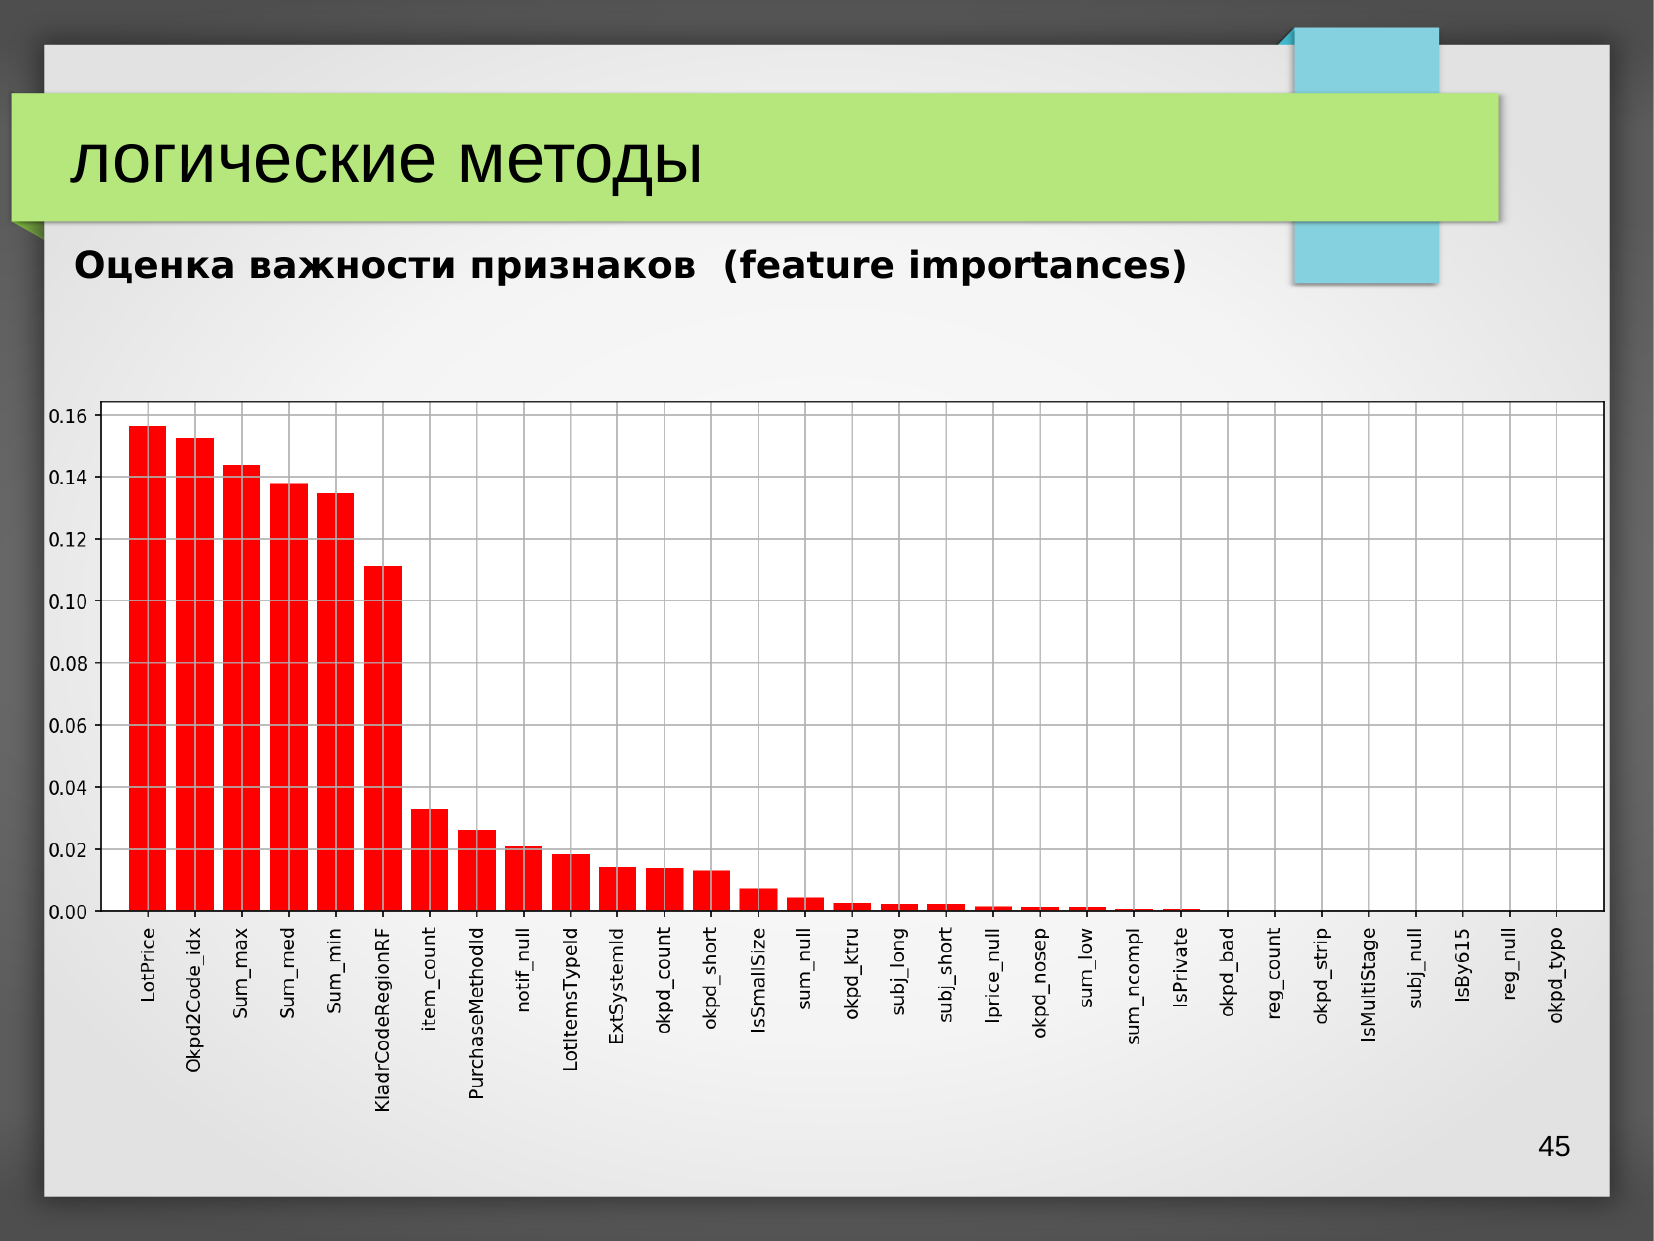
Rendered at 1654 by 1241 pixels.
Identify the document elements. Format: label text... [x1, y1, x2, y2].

picture [0, 0, 1654, 1241]
text_box Оценка важности признаков (feature importances) [59, 236, 1288, 296]
title логические методы [70, 118, 1205, 199]
